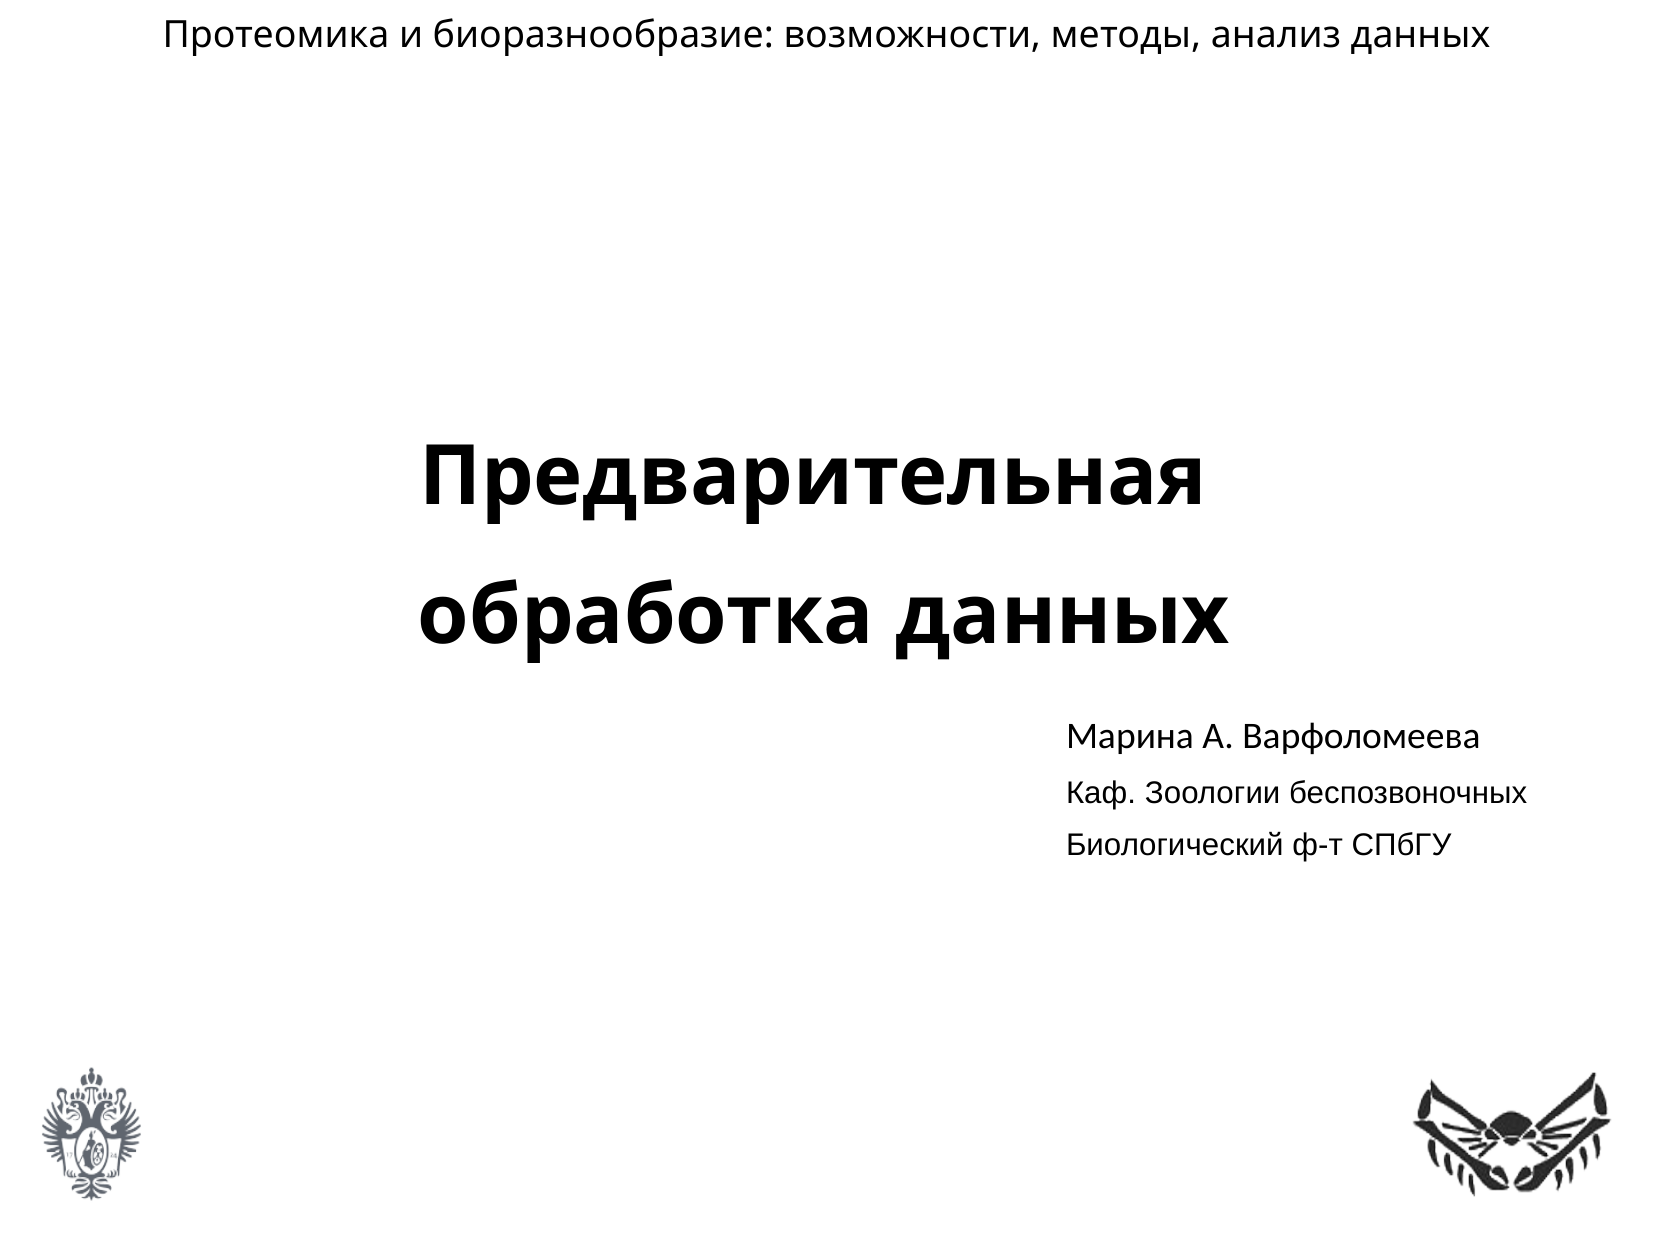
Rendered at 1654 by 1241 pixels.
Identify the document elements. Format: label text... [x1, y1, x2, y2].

picture [1403, 1054, 1625, 1214]
text_box Марина А. Варфоломеева Каф. Зоологии беспозвоночных Биологический ф-т СПбГУ [1051, 693, 1583, 882]
picture [35, 1062, 149, 1208]
text_box Протеомика и биоразнообразие: возможности, методы, анализ данных [0, 0, 1654, 57]
text_box Предварительная обработка данных [6, 408, 1642, 635]
